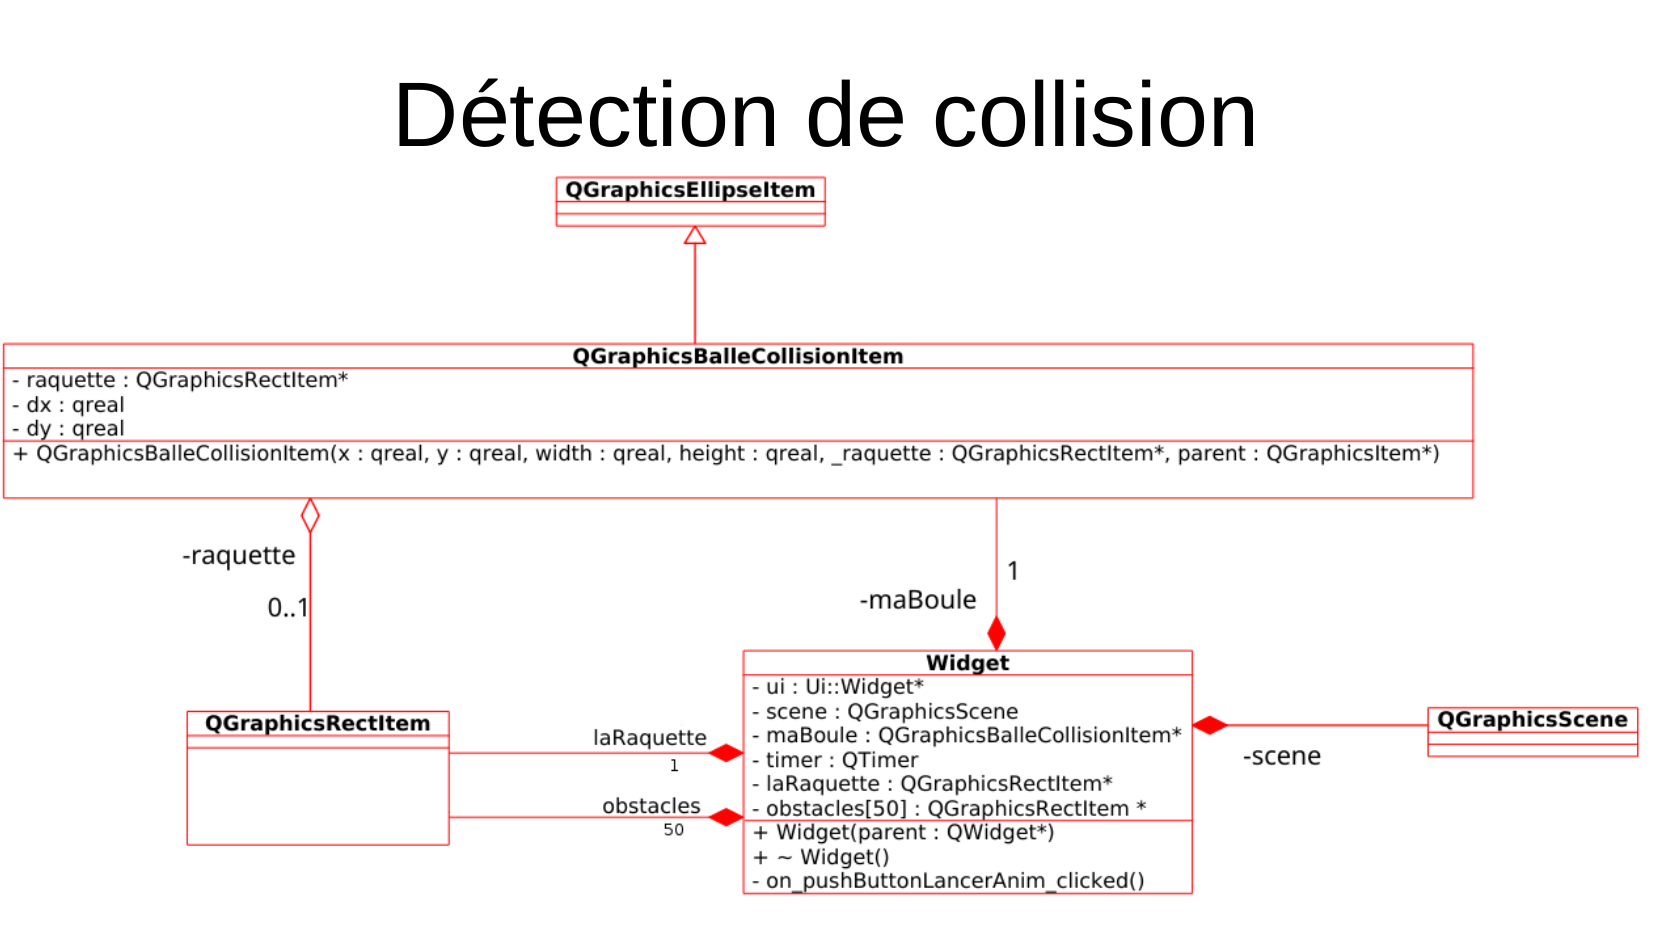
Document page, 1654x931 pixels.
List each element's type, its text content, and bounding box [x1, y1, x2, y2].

picture [0, 163, 1653, 905]
title Détection de collision [82, 37, 1571, 163]
